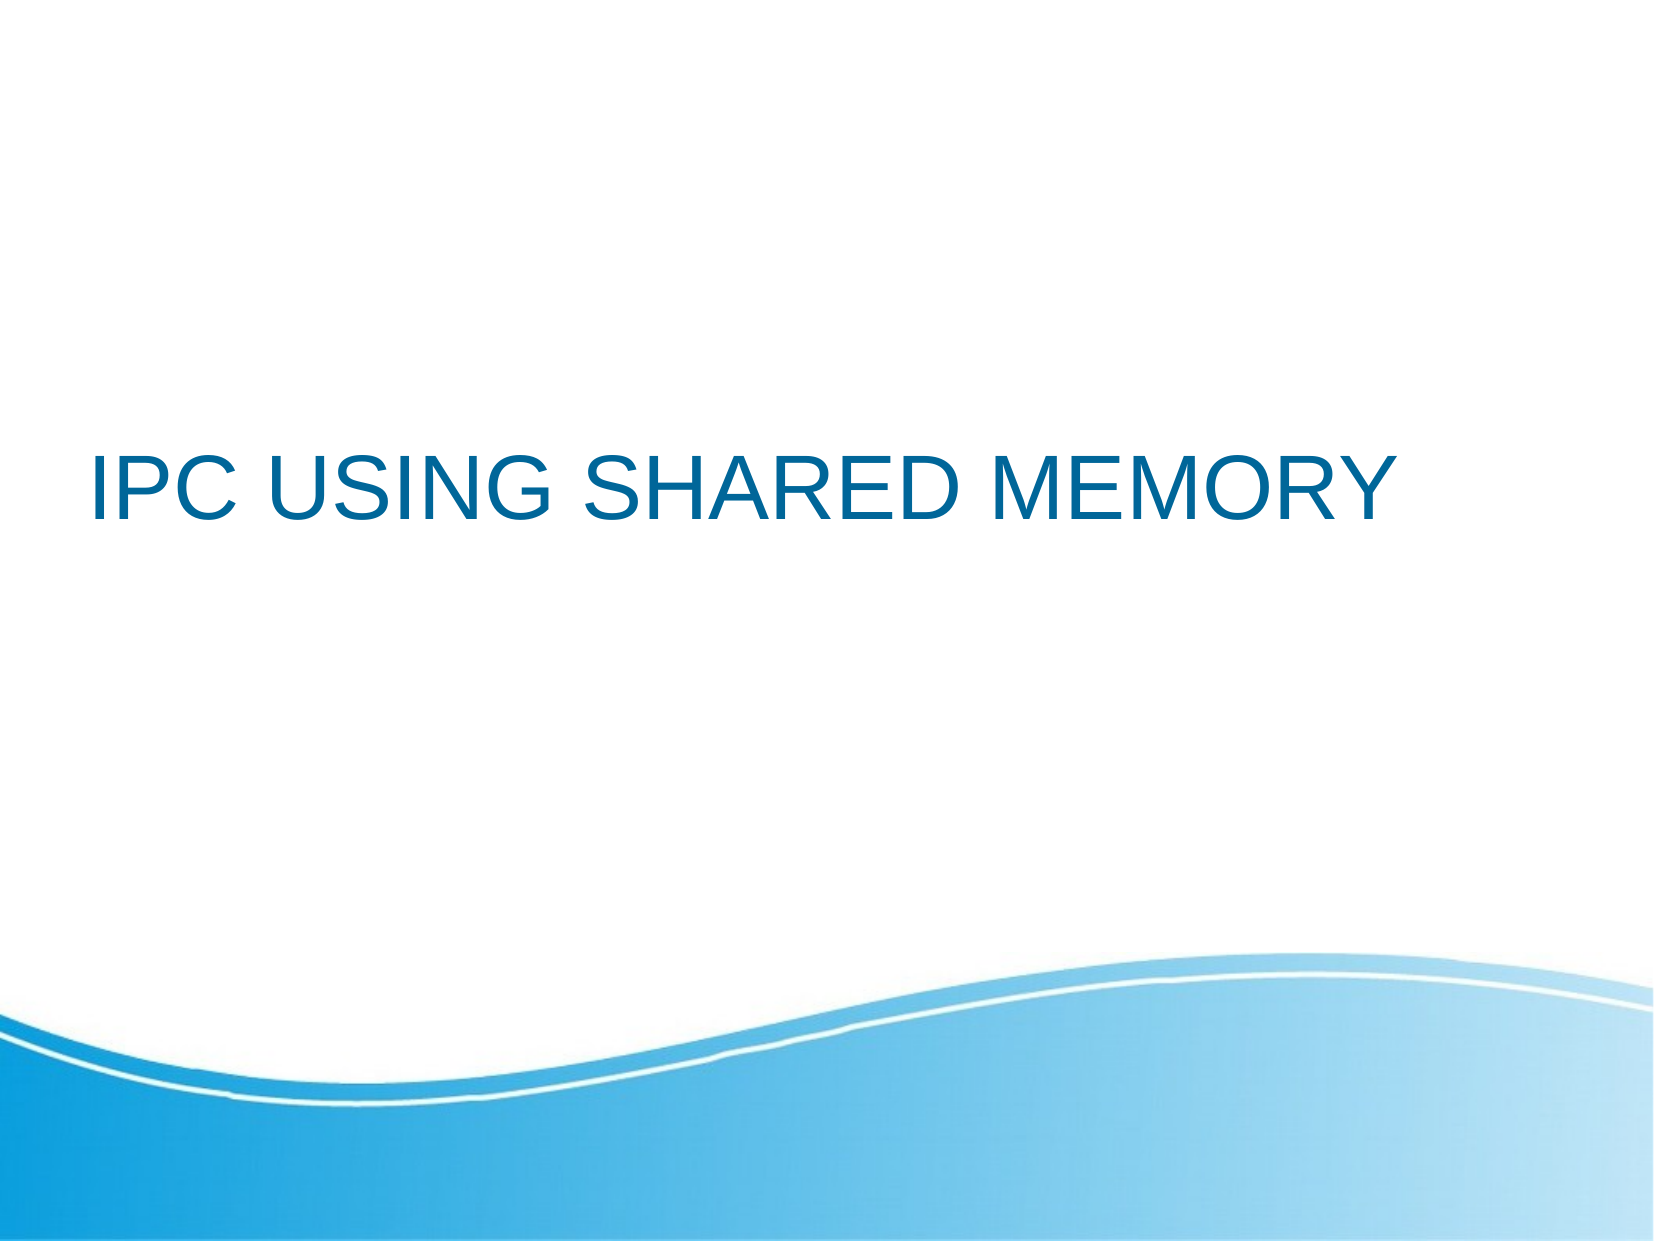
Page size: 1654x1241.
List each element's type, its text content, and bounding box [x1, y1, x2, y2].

title IPC USING SHARED MEMORY [0, 384, 1489, 592]
picture [0, 952, 1654, 1241]
